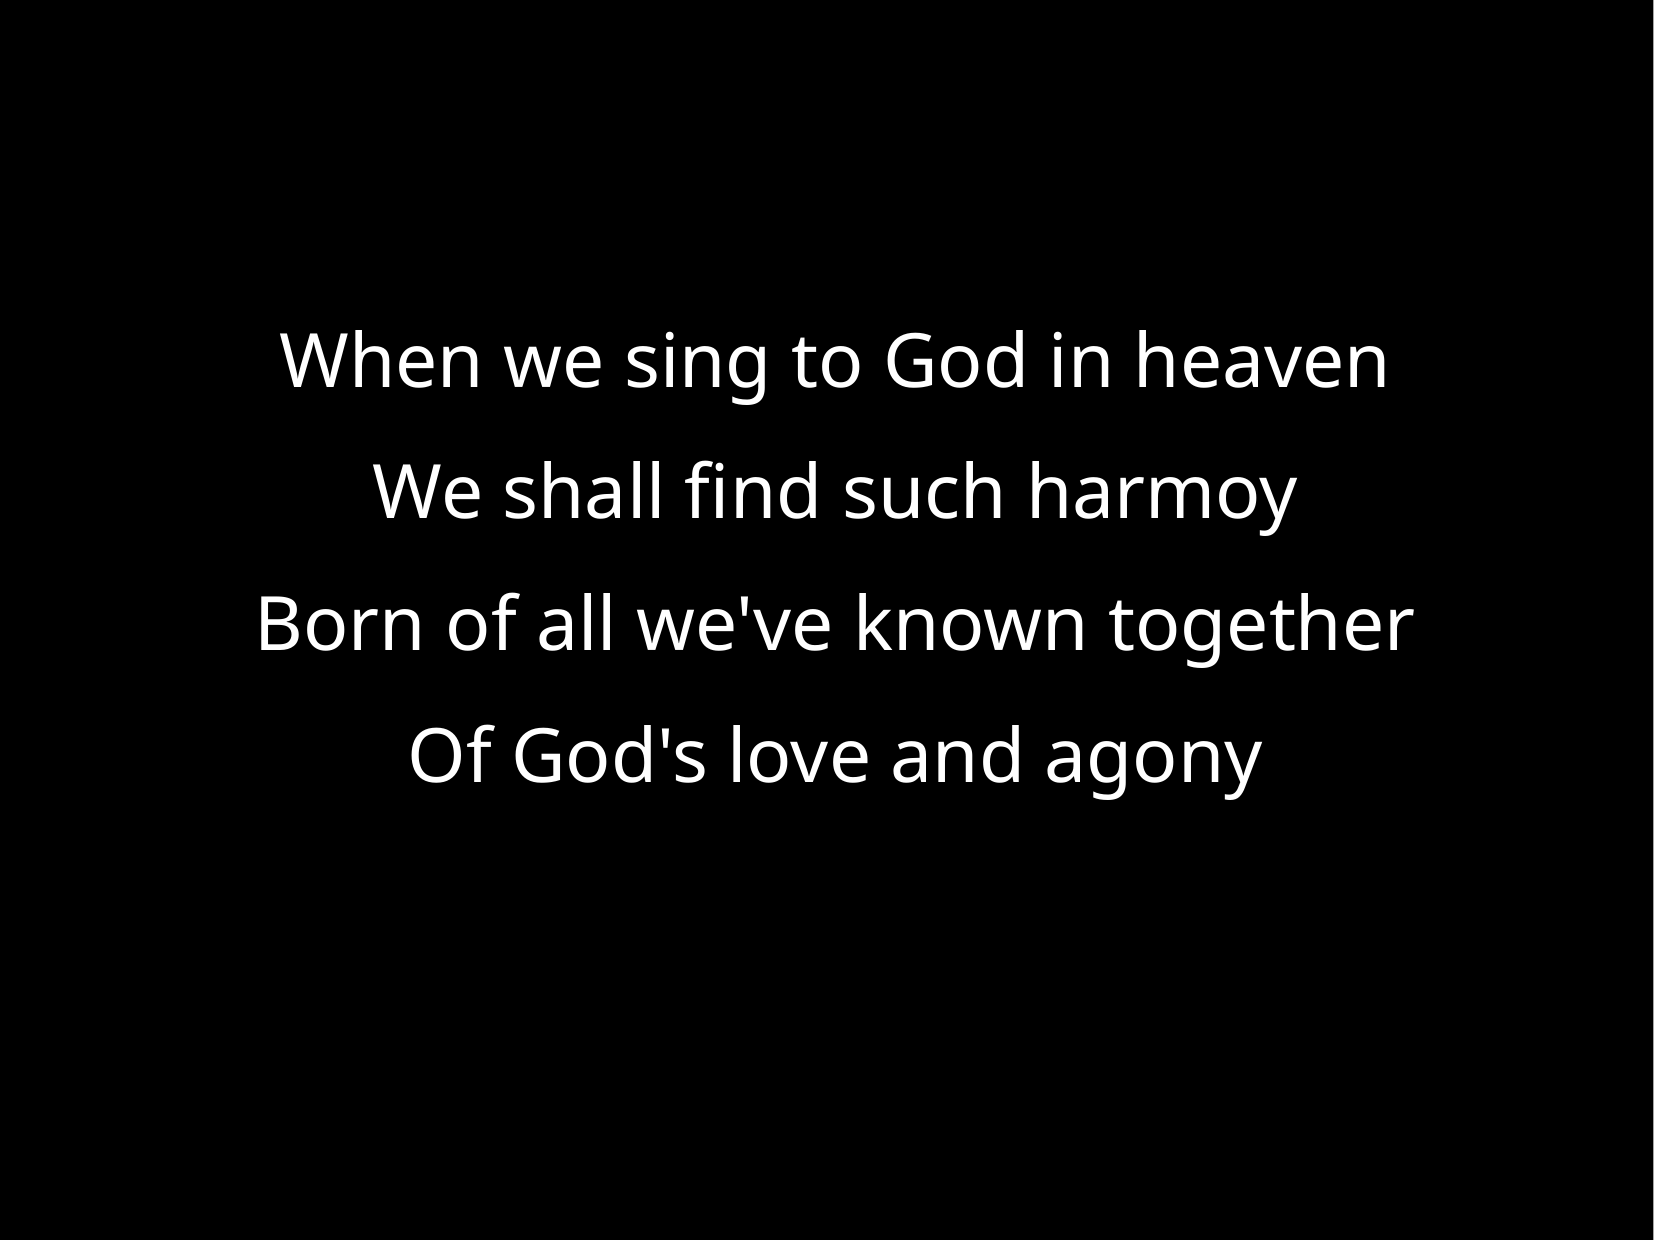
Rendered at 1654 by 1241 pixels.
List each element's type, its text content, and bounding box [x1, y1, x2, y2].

list When we sing to God in heaven We shall find such harmoy Born of all we've known together Of God's love and agony [0, 307, 1654, 1229]
